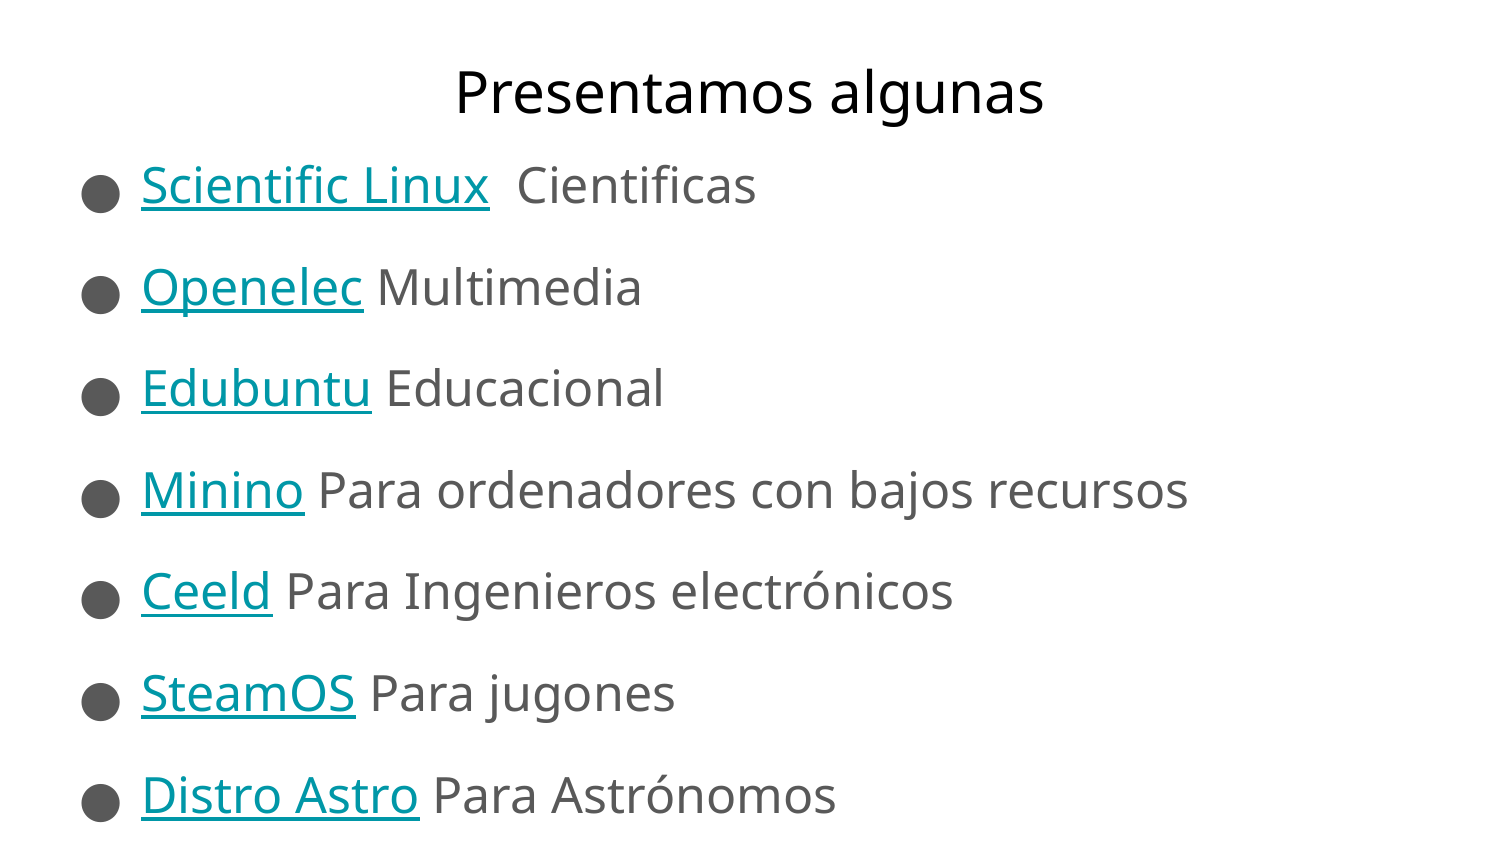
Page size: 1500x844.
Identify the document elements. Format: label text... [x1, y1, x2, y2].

title Presentamos algunas [51, 40, 1449, 128]
list Scientific Linux Cientificas Openelec Multimedia Edubuntu Educacional Minino Para ordenadores con bajos recursos Ceeld Para Ingenieros electrónicos SteamOS Para jugones Distro Astro Para Astrónomos ArtistxLinux Para artistas [51, 138, 1449, 750]
